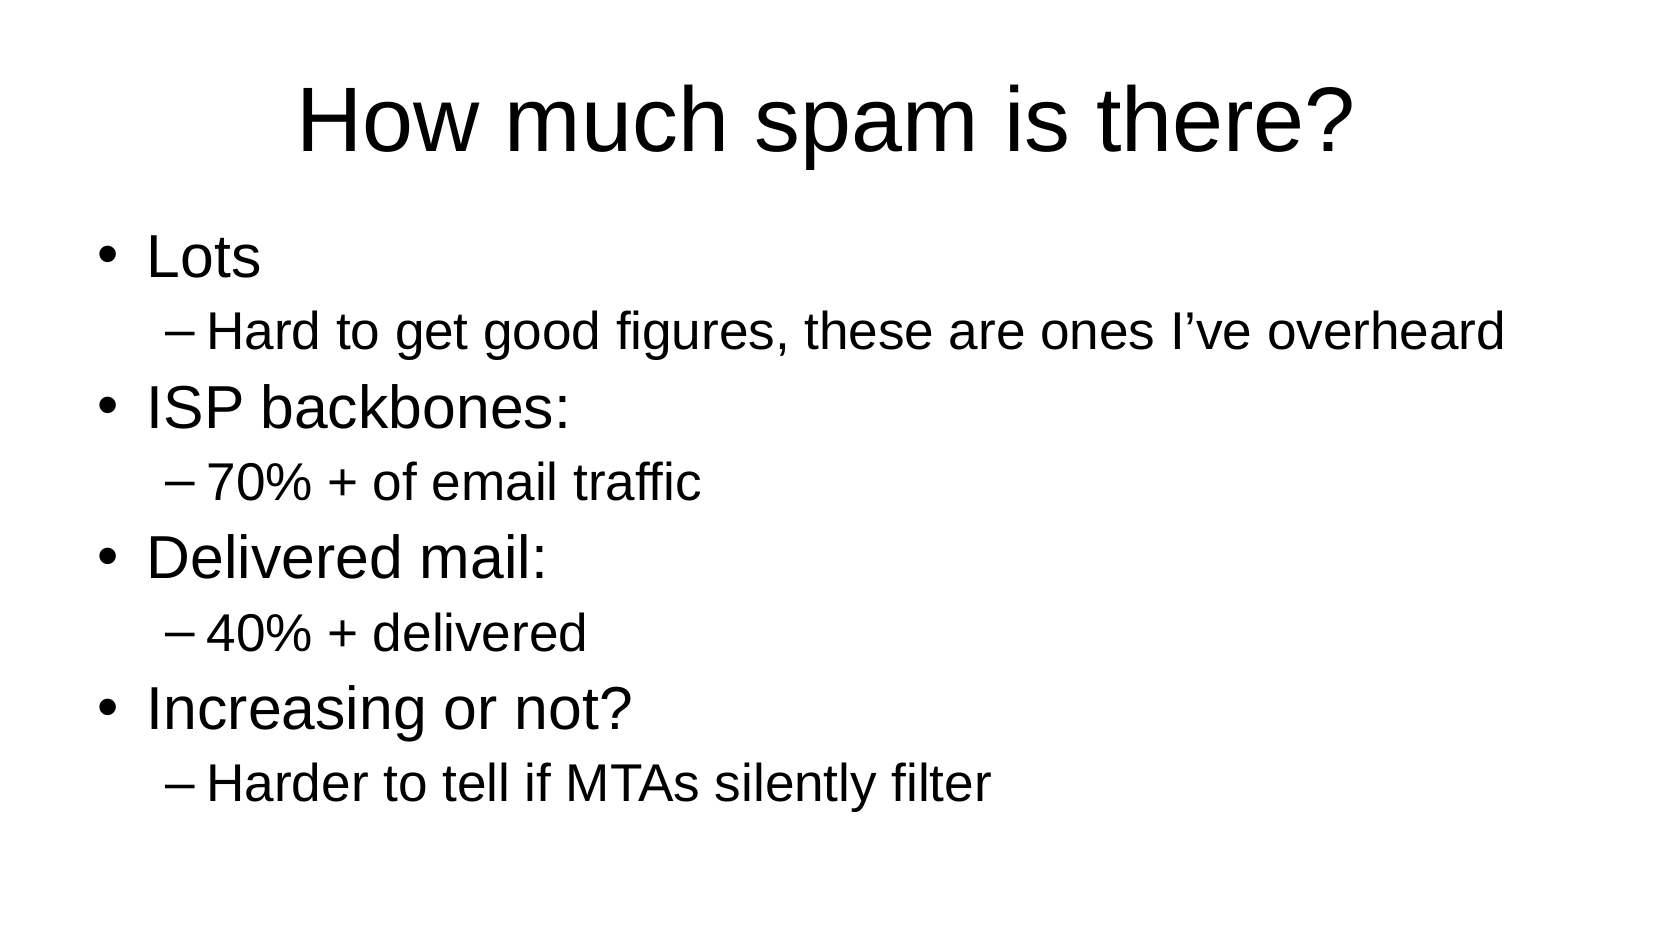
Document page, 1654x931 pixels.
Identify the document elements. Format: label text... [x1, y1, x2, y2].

title How much spam is there? [82, 37, 1571, 193]
list Lots Hard to get good figures, these are ones I’ve overheard ISP backbones: 70% + of email traffic Delivered mail: 40% + delivered Increasing or not? Harder to tell if MTAs silently filter [82, 217, 1571, 831]
